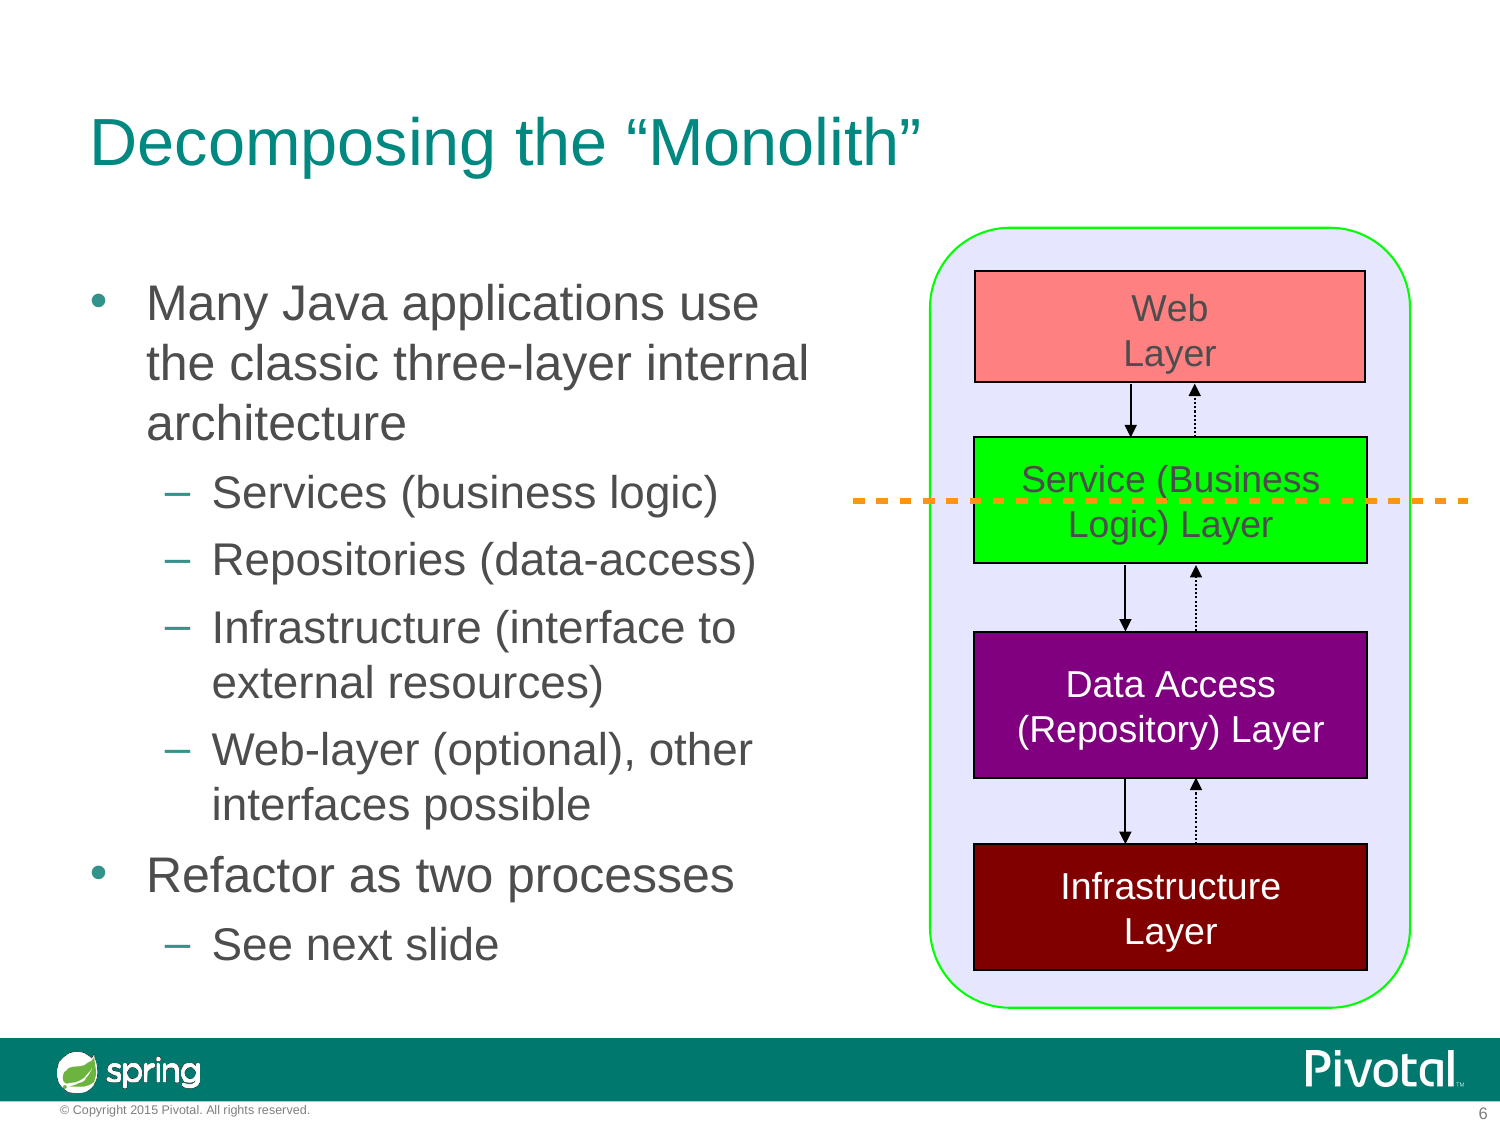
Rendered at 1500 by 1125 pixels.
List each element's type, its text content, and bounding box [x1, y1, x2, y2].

text_box Web Layer [975, 276, 1366, 382]
list Many Java applications use the classic three-layer internal architecture Services (business logic) Repositories (data-access) Infrastructure (interface to external resources) Web-layer (optional), other interfaces possible Refactor as two processes See next slide [75, 262, 856, 1005]
text_box Infrastructure Layer [974, 854, 1368, 960]
text_box Data Access (Repository) Layer [974, 652, 1368, 758]
picture [1306, 1050, 1464, 1087]
title Decomposing the “Monolith” [75, 45, 1426, 233]
text_box Service (Business Logic) Layer [974, 447, 1368, 553]
text_box [930, 227, 1411, 1008]
picture [32, 1041, 210, 1103]
